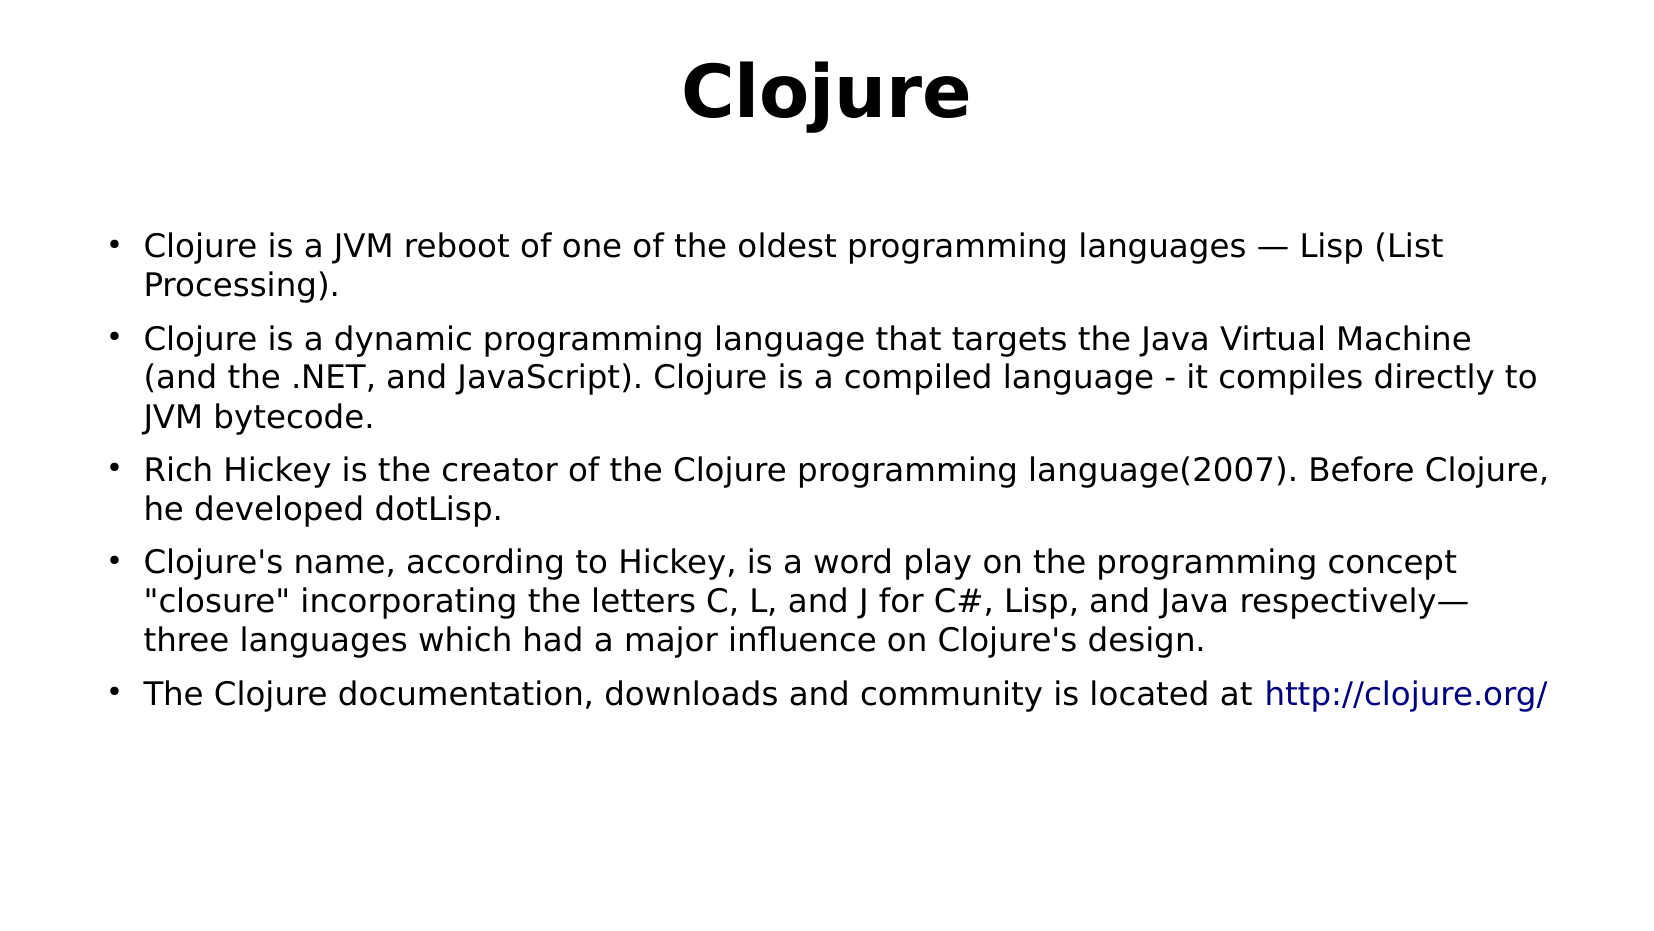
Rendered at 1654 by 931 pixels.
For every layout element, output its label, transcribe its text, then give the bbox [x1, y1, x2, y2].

list Clojure is a JVM reboot of one of the oldest programming languages — Lisp (List Processing). Clojure is a dynamic programming language that targets the Java Virtual Machine (and the .NET, and JavaScript). Clojure is a compiled language - it compiles directly to JVM bytecode. Rich Hickey is the creator of the Clojure programming language(2007). Before Clojure, he developed dotLisp. Clojure's name, according to Hickey, is a word play on the programming concept "closure" incorporating the letters C, L, and J for C#, Lisp, and Java respectively—three languages which had a major influence on Clojure's design. The Clojure documentation, downloads and community is located at http://clojure.org/ [82, 217, 1571, 758]
title Clojure [82, 37, 1571, 147]
